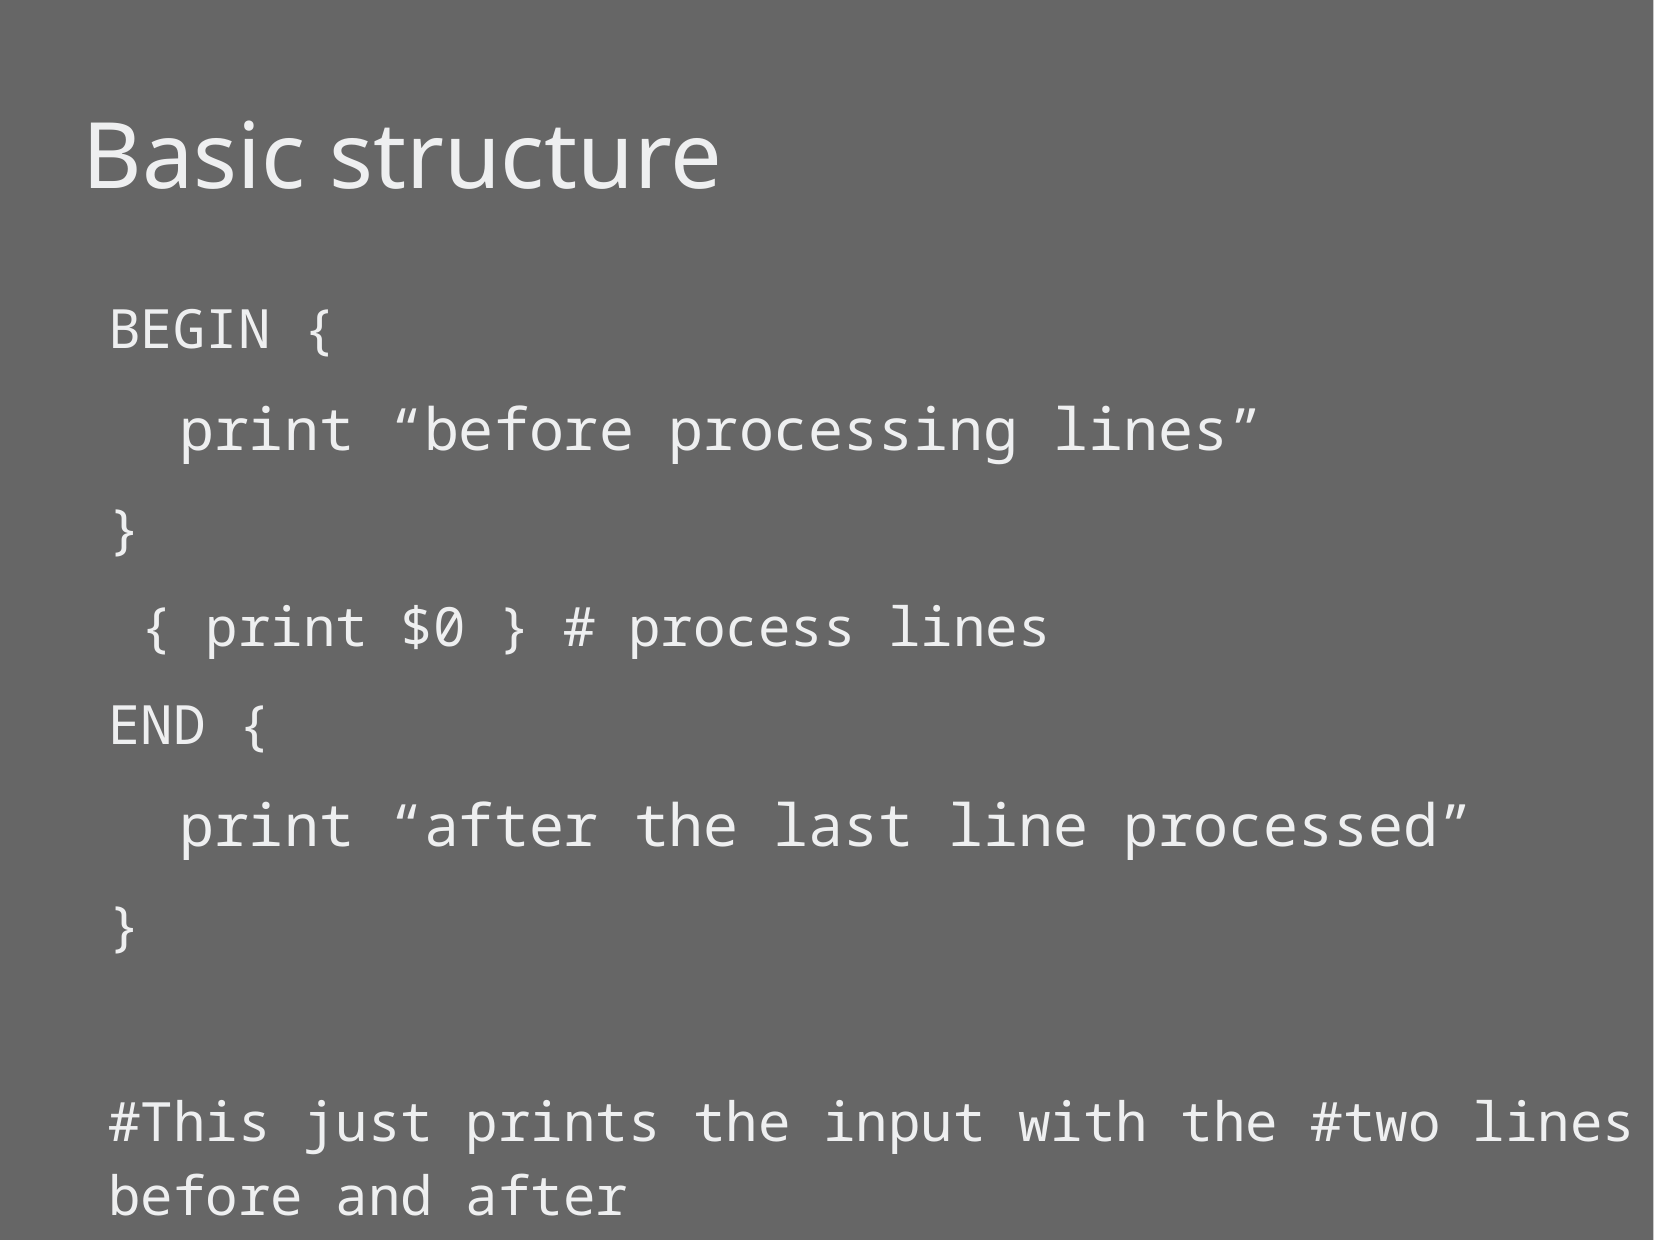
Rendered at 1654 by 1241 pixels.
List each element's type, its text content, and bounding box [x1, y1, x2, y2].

list BEGIN { print “before processing lines” } { print $0 } # process lines END { print “after the last line processed” } #This just prints the input with the #two lines before and after [37, 290, 1654, 1041]
title Basic structure [82, 49, 1571, 257]
